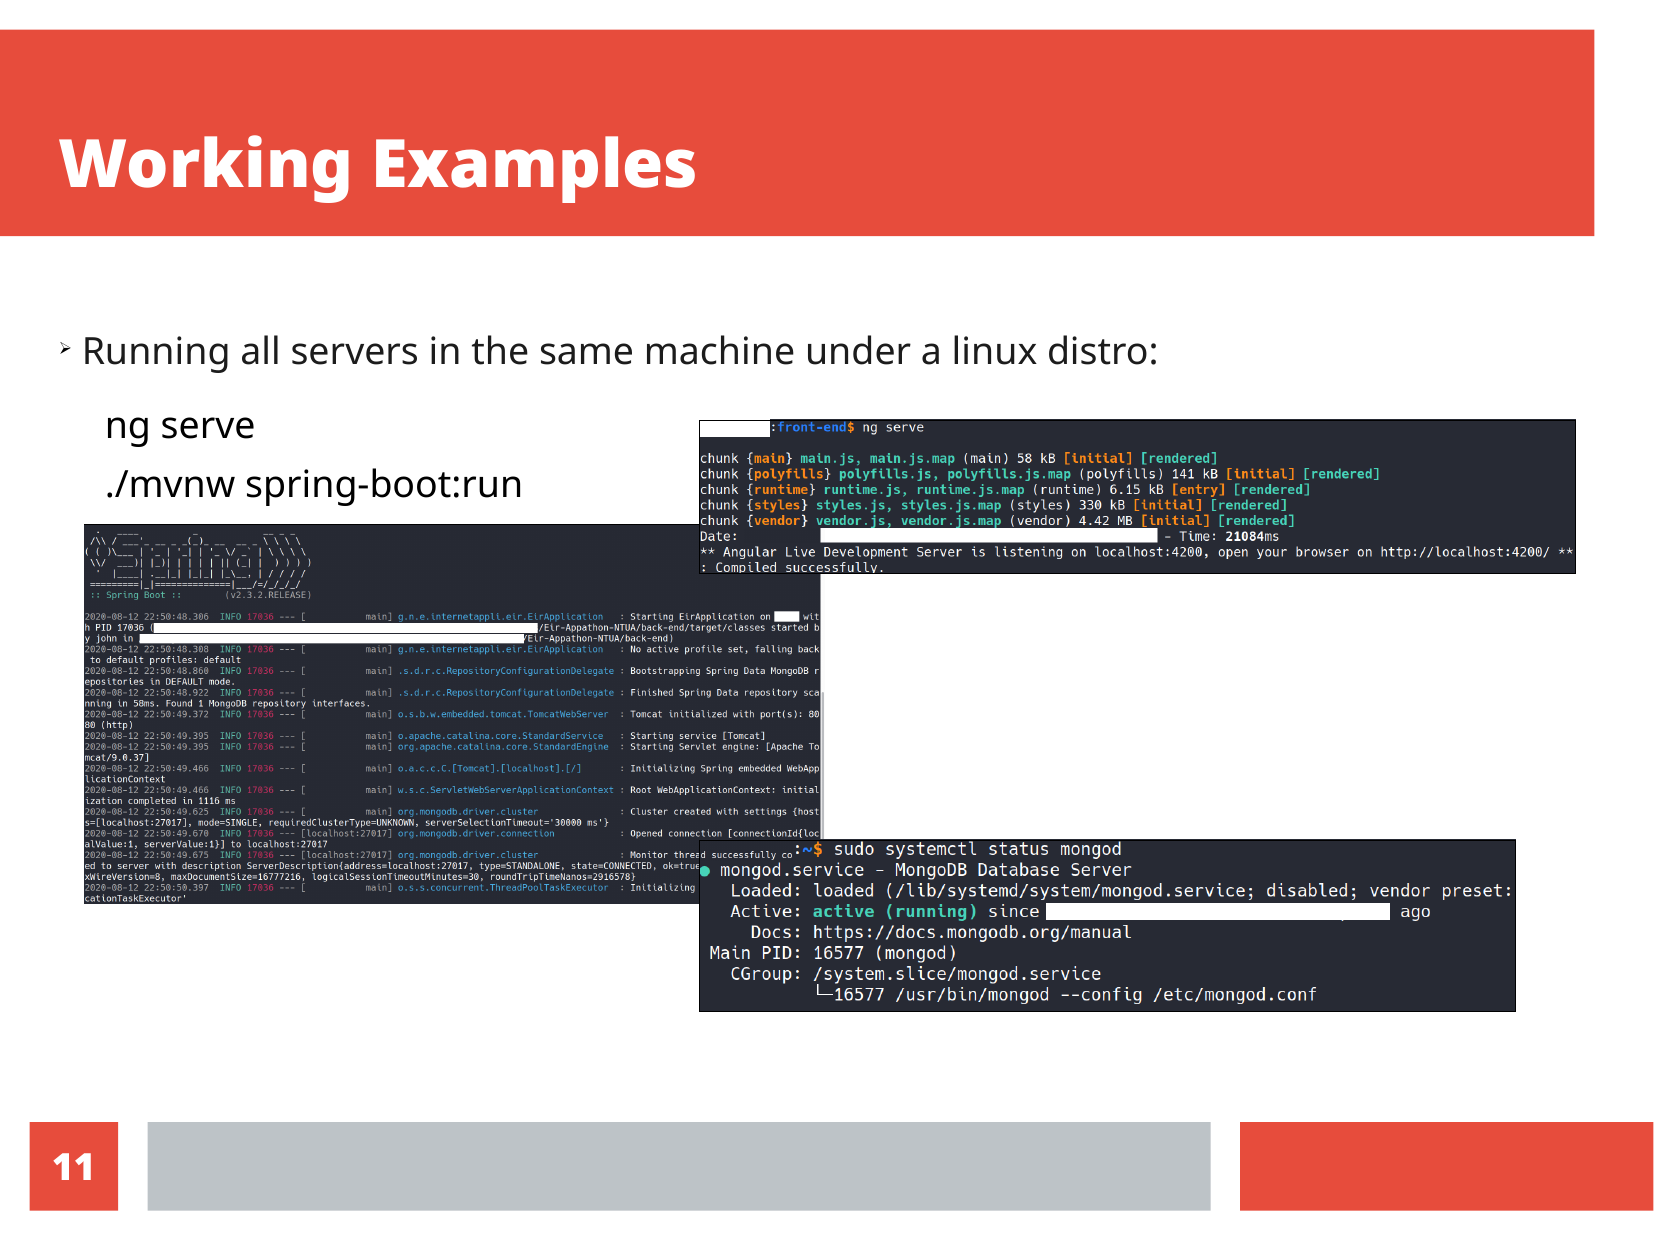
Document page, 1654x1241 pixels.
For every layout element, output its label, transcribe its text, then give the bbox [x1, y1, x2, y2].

picture [84, 419, 1576, 1012]
text_box ./mvnw spring-boot:run [90, 450, 571, 511]
list Running all servers in the same machine under a linux distro: [59, 324, 1565, 1093]
text_box ng serve [90, 391, 286, 450]
title Working Examples [59, 59, 1595, 207]
